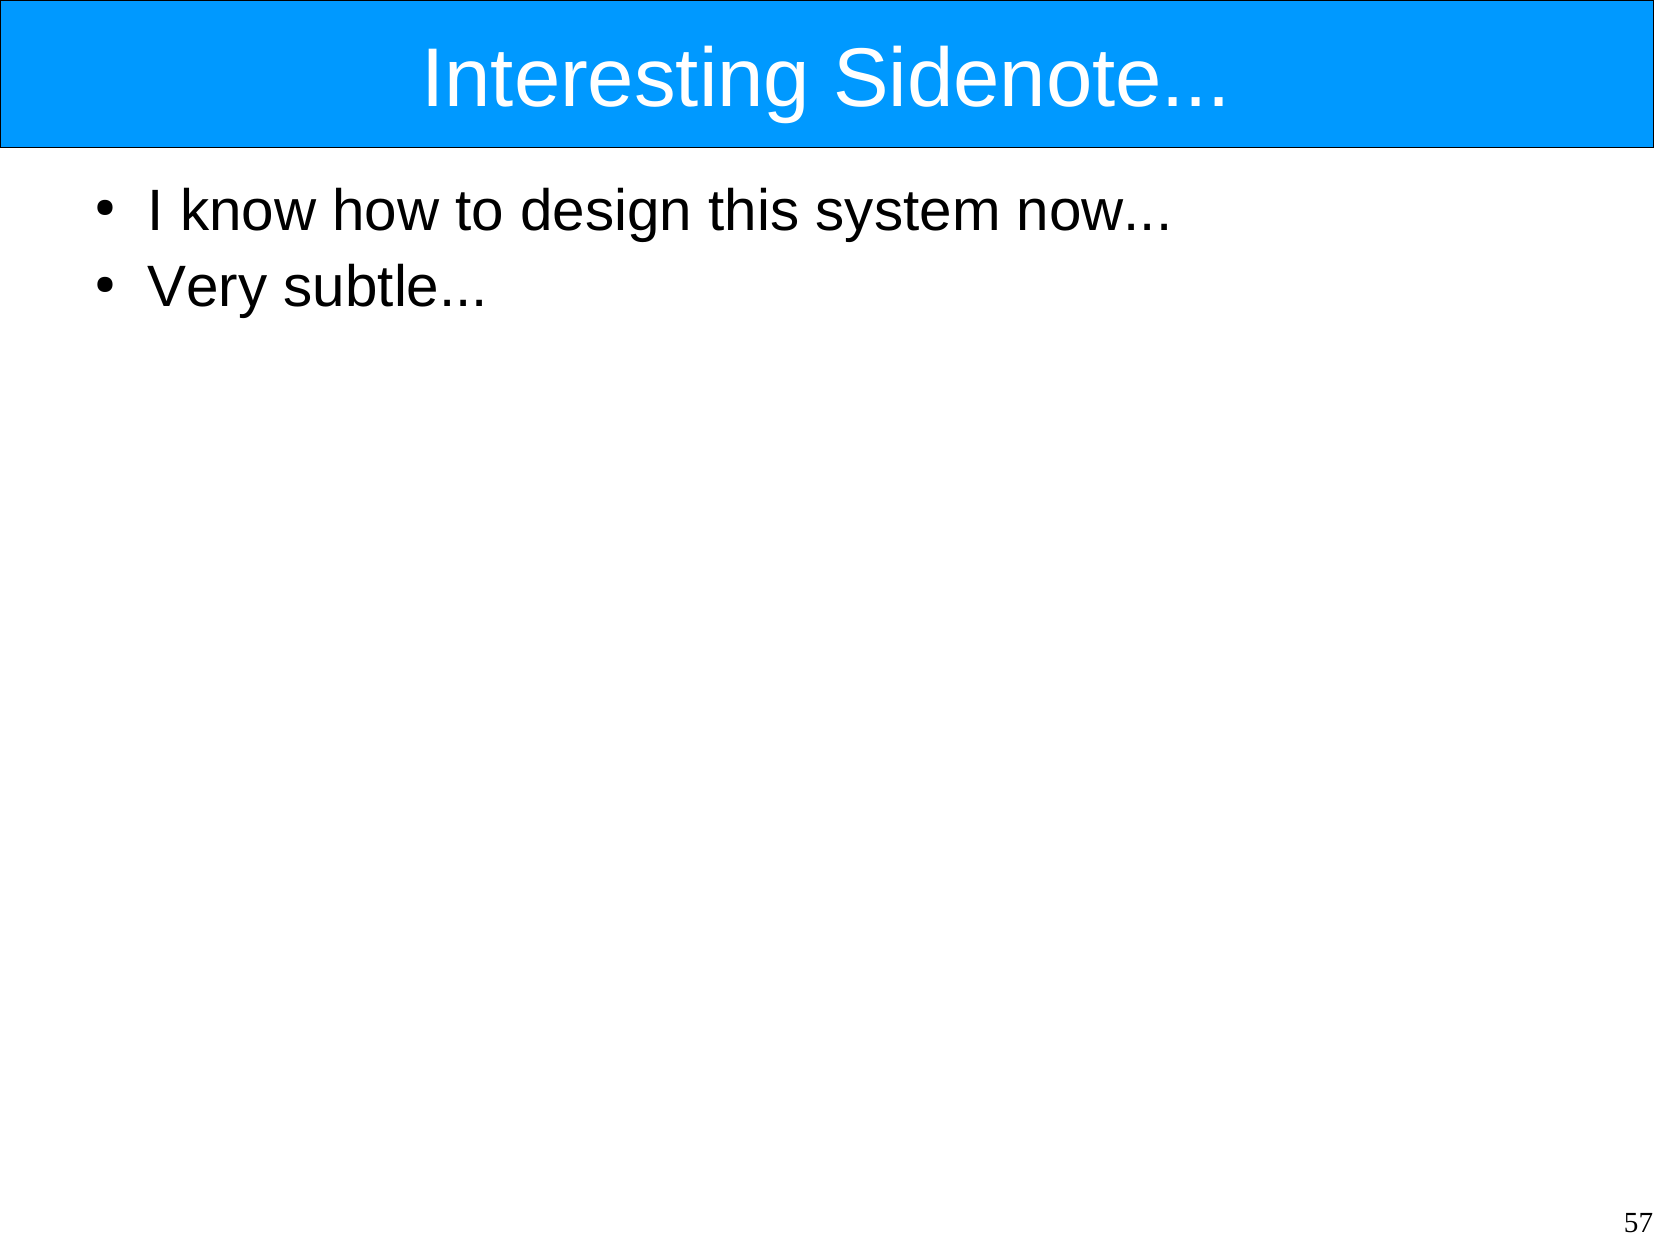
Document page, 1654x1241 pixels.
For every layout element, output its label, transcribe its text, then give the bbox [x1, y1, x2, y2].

list I know how to design this system now... Very subtle... [76, 177, 1565, 1196]
title Interesting Sidenote... [82, 21, 1571, 135]
